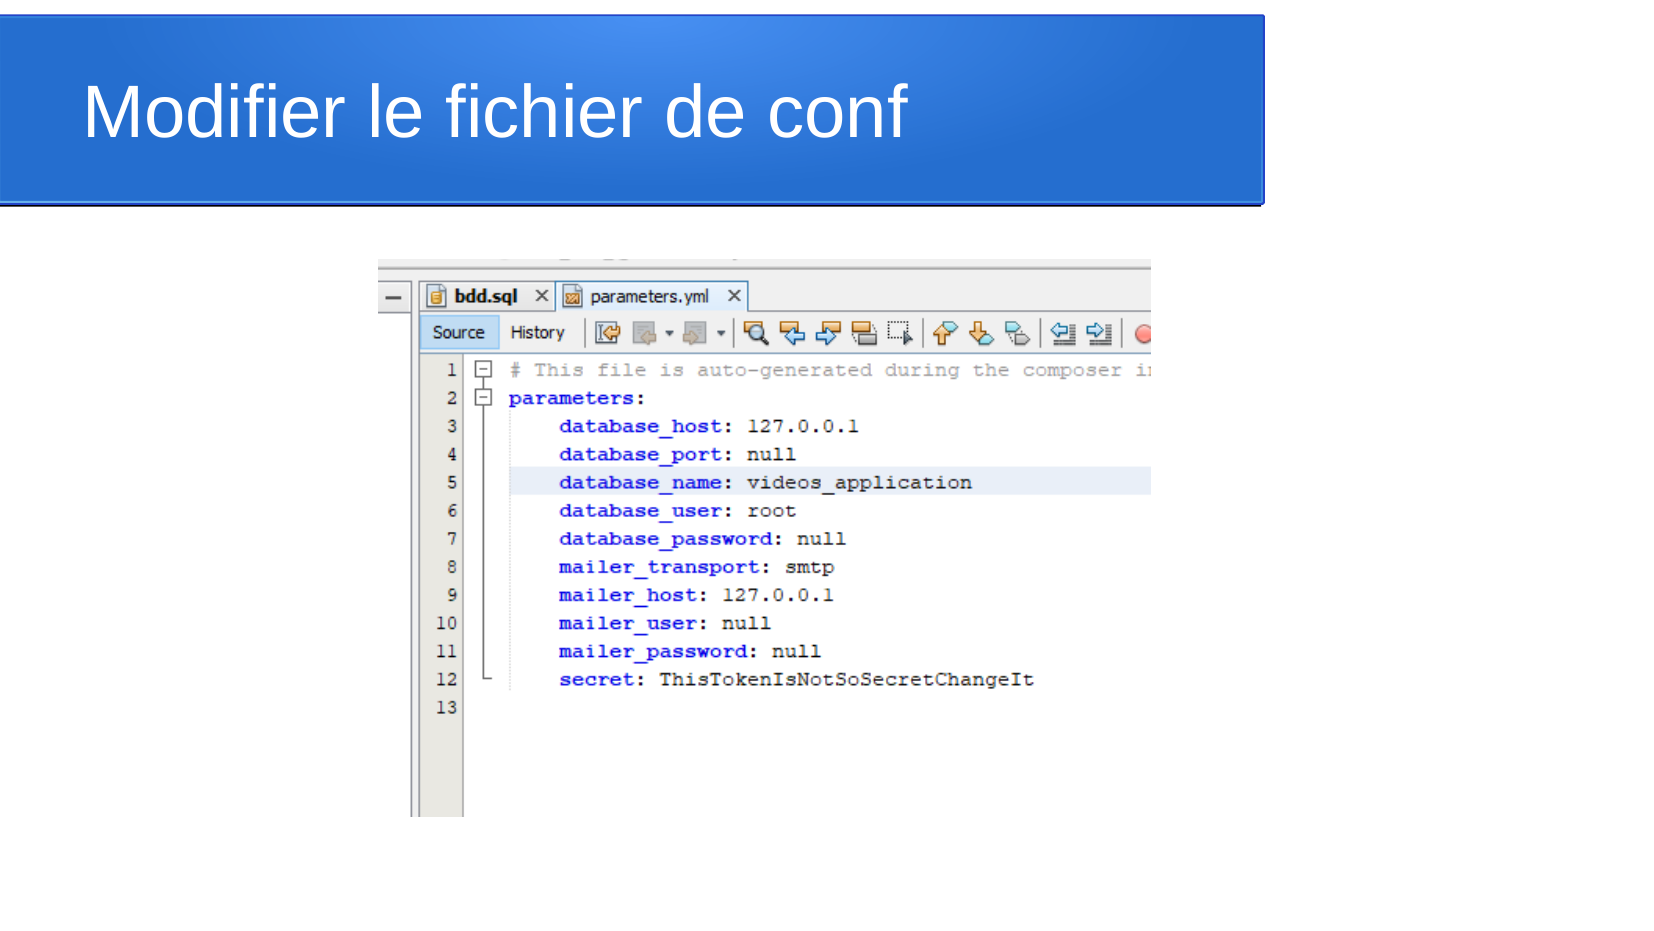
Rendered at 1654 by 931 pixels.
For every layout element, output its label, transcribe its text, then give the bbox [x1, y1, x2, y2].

picture [378, 259, 1151, 817]
title Modifier le fichier de conf [82, 35, 1235, 189]
